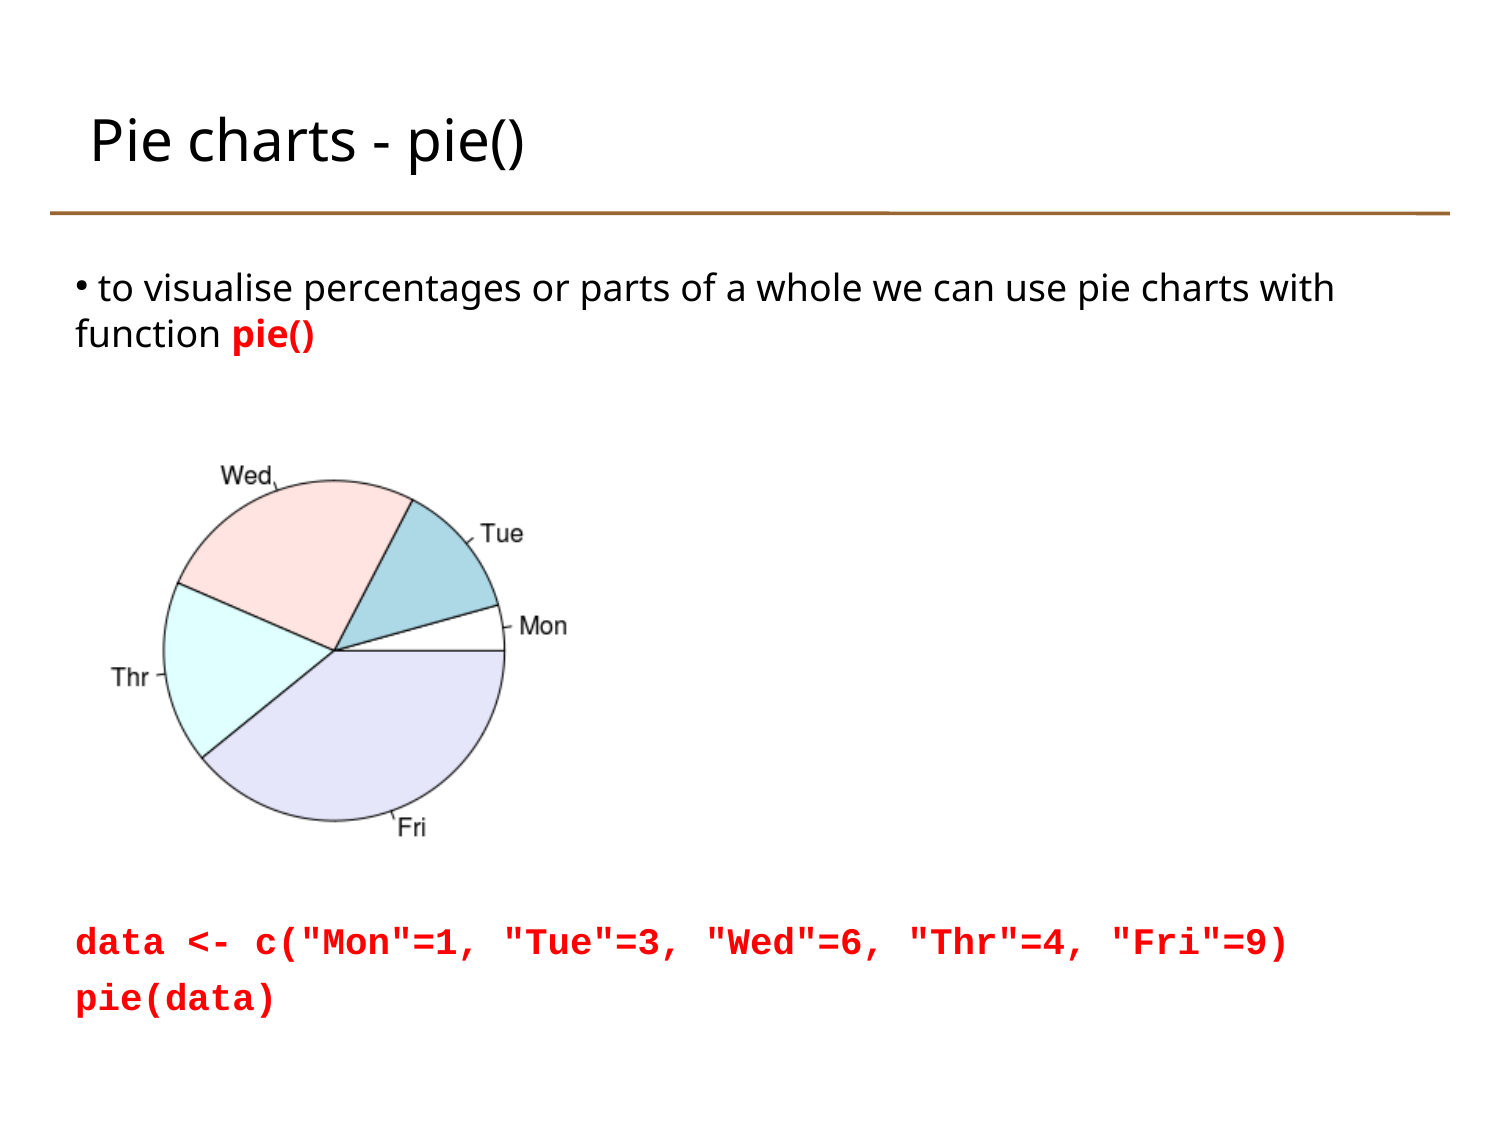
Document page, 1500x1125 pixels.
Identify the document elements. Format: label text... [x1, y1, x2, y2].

list to visualise percentages or parts of a whole we can use pie charts with function pie() data <- c("Mon"=1, "Tue"=3, "Wed"=6, "Thr"=4, "Fri"=9) pie(data) [75, 263, 1435, 1085]
title Pie charts - pie() [75, 44, 1424, 232]
picture [97, 447, 579, 860]
